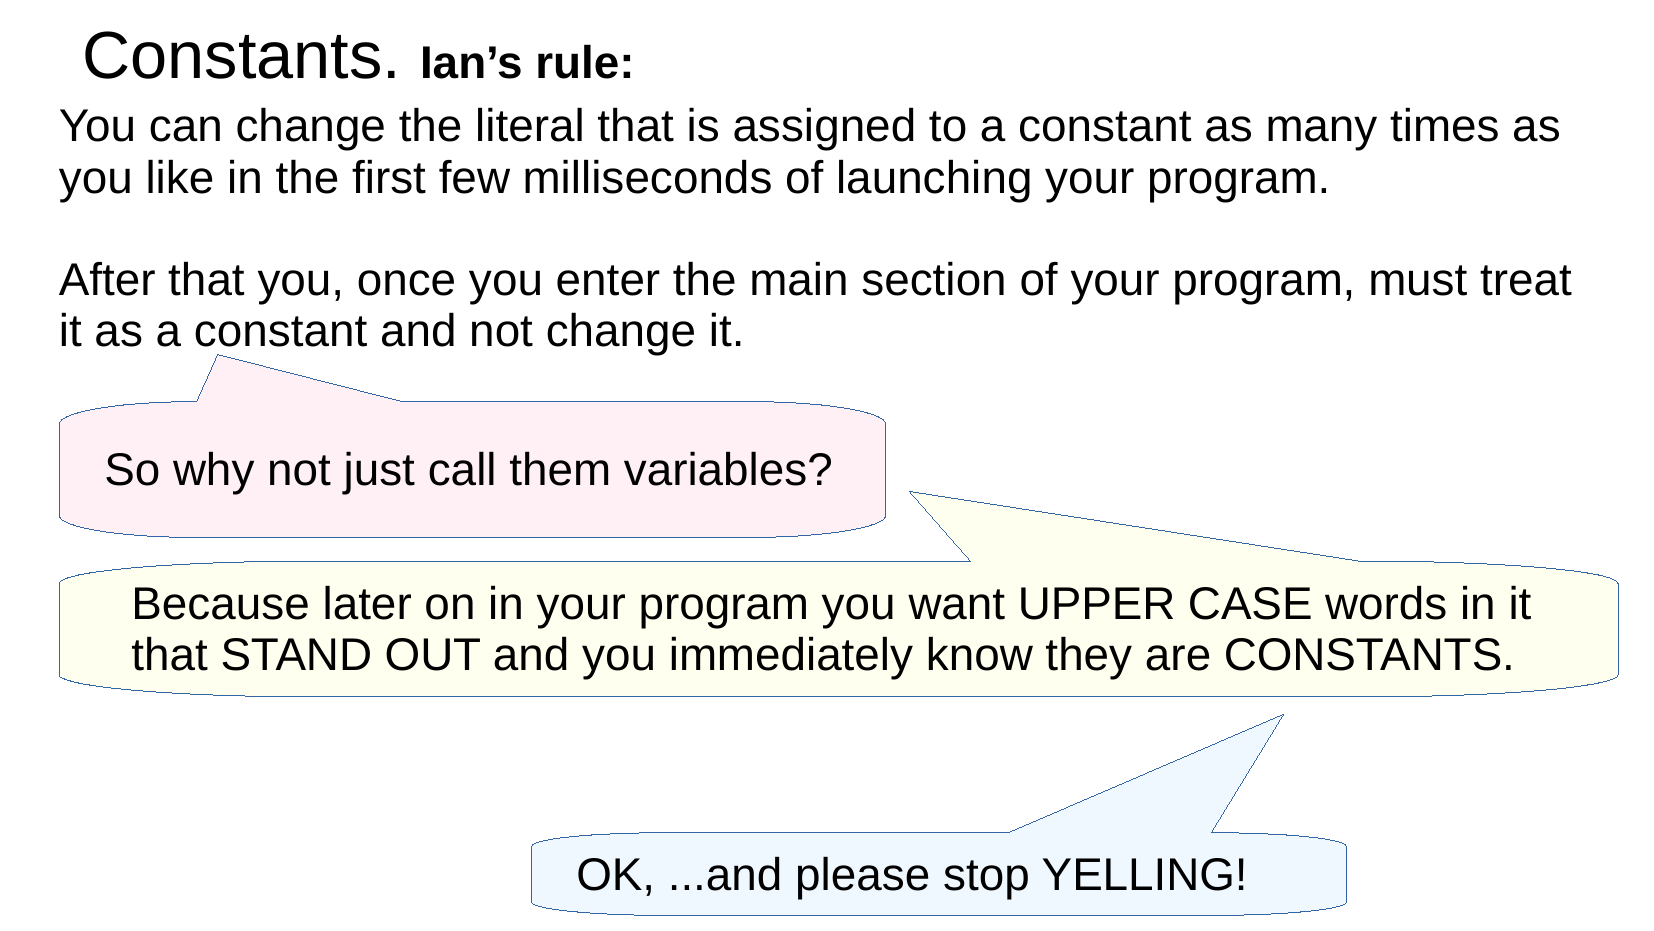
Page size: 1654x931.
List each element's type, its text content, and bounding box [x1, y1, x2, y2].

text_box You can change the literal that is assigned to a constant as many times as you like in the first few milliseconds of launching your program. After that you, once you enter the main section of your program, must treat it as a constant and not change it. [59, 100, 1595, 438]
title Constants. Ian’s rule: [82, 10, 1571, 100]
text_box So why not just call them variables? [59, 354, 886, 538]
text_box OK, ...and please stop YELLING! [531, 714, 1347, 916]
text_box Because later on in your program you want UPPER CASE words in it that STAND OUT and you immediately know they are CONSTANTS. [59, 491, 1619, 697]
